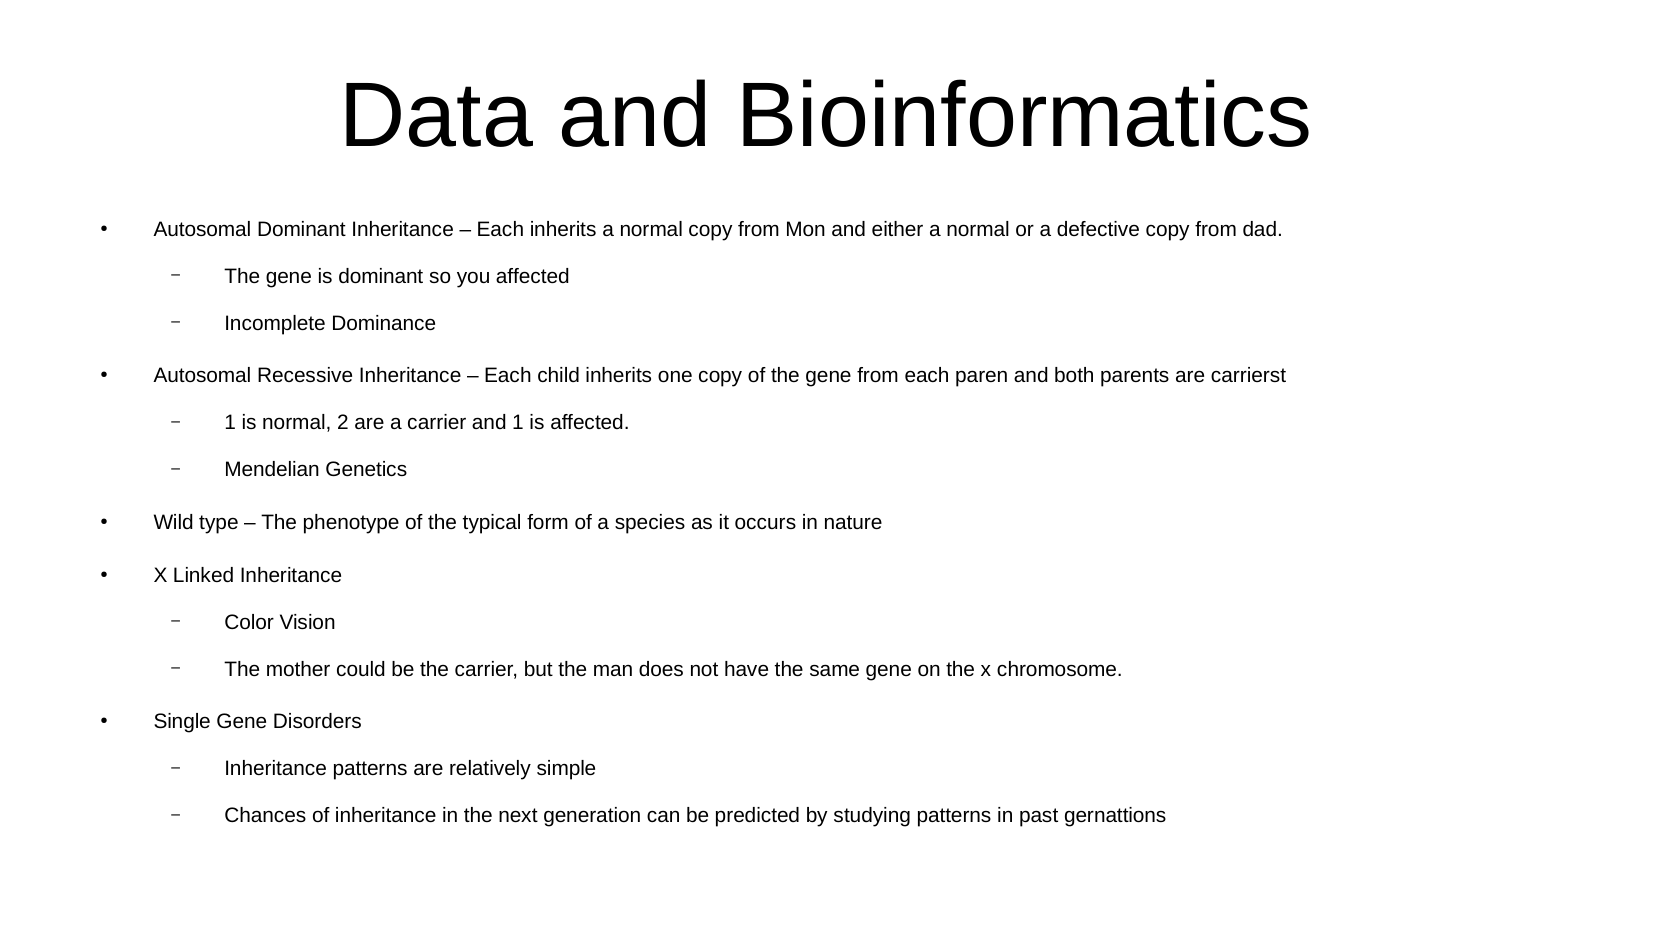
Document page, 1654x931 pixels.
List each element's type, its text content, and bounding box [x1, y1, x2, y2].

title Data and Bioinformatics [82, 37, 1571, 193]
list Autosomal Dominant Inheritance – Each inherits a normal copy from Mon and either a normal or a defective copy from dad. The gene is dominant so you affected Incomplete Dominance Autosomal Recessive Inheritance – Each child inherits one copy of the gene from each paren and both parents are carrierst 1 is normal, 2 are a carrier and 1 is affected. Mendelian Genetics Wild type – The phenotype of the typical form of a species as it occurs in nature X Linked Inheritance Color Vision The mother could be the carrier, but the man does not have the same gene on the x chromosome. Single Gene Disorders Inheritance patterns are relatively simple Chances of inheritance in the next generation can be predicted by studying patterns in past gernattions [82, 217, 1621, 901]
